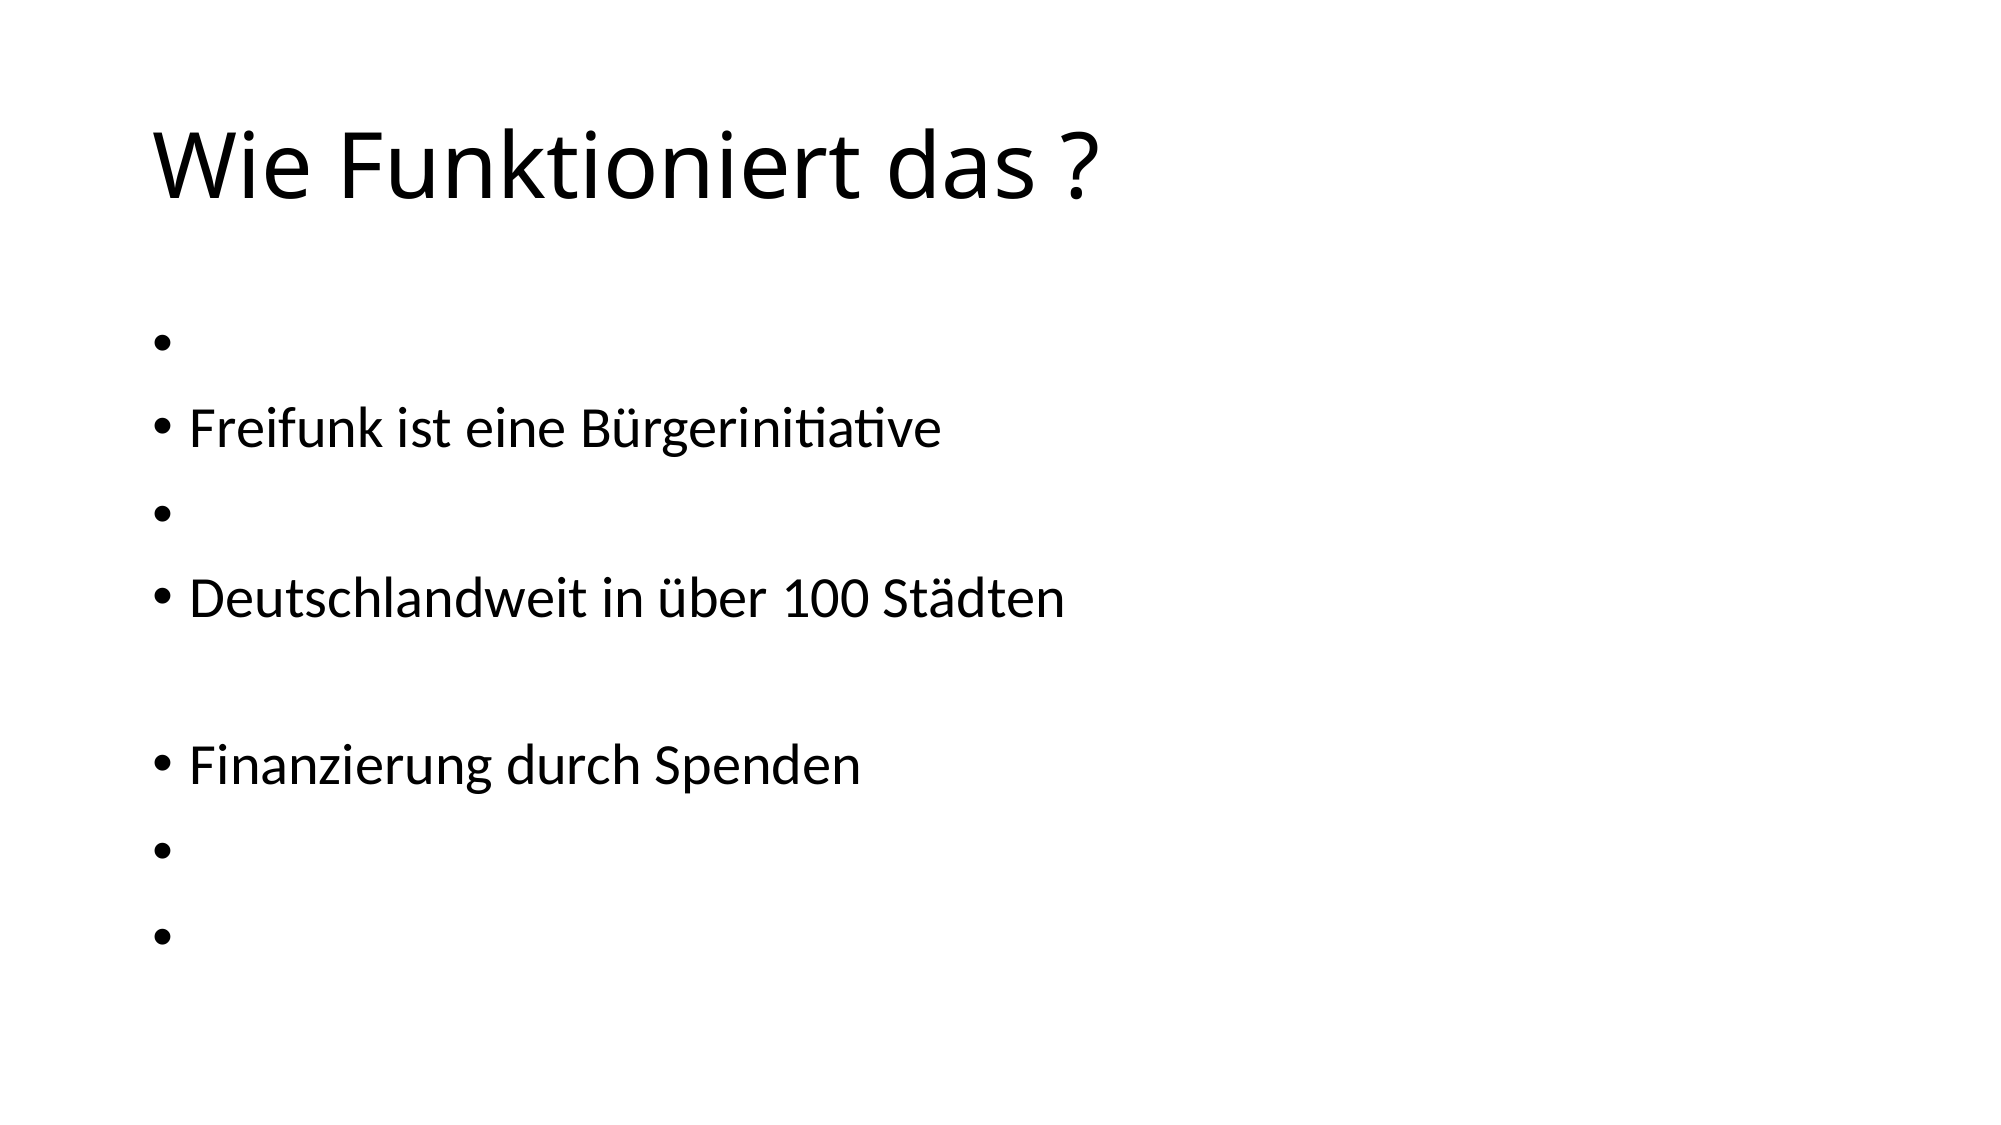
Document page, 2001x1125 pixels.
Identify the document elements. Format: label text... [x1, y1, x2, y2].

list Freifunk ist eine Bürgerinitiative Deutschlandweit in über 100 Städten Finanzierung durch Spenden [137, 299, 1863, 1014]
title Wie Funktioniert das ? [137, 59, 1863, 278]
